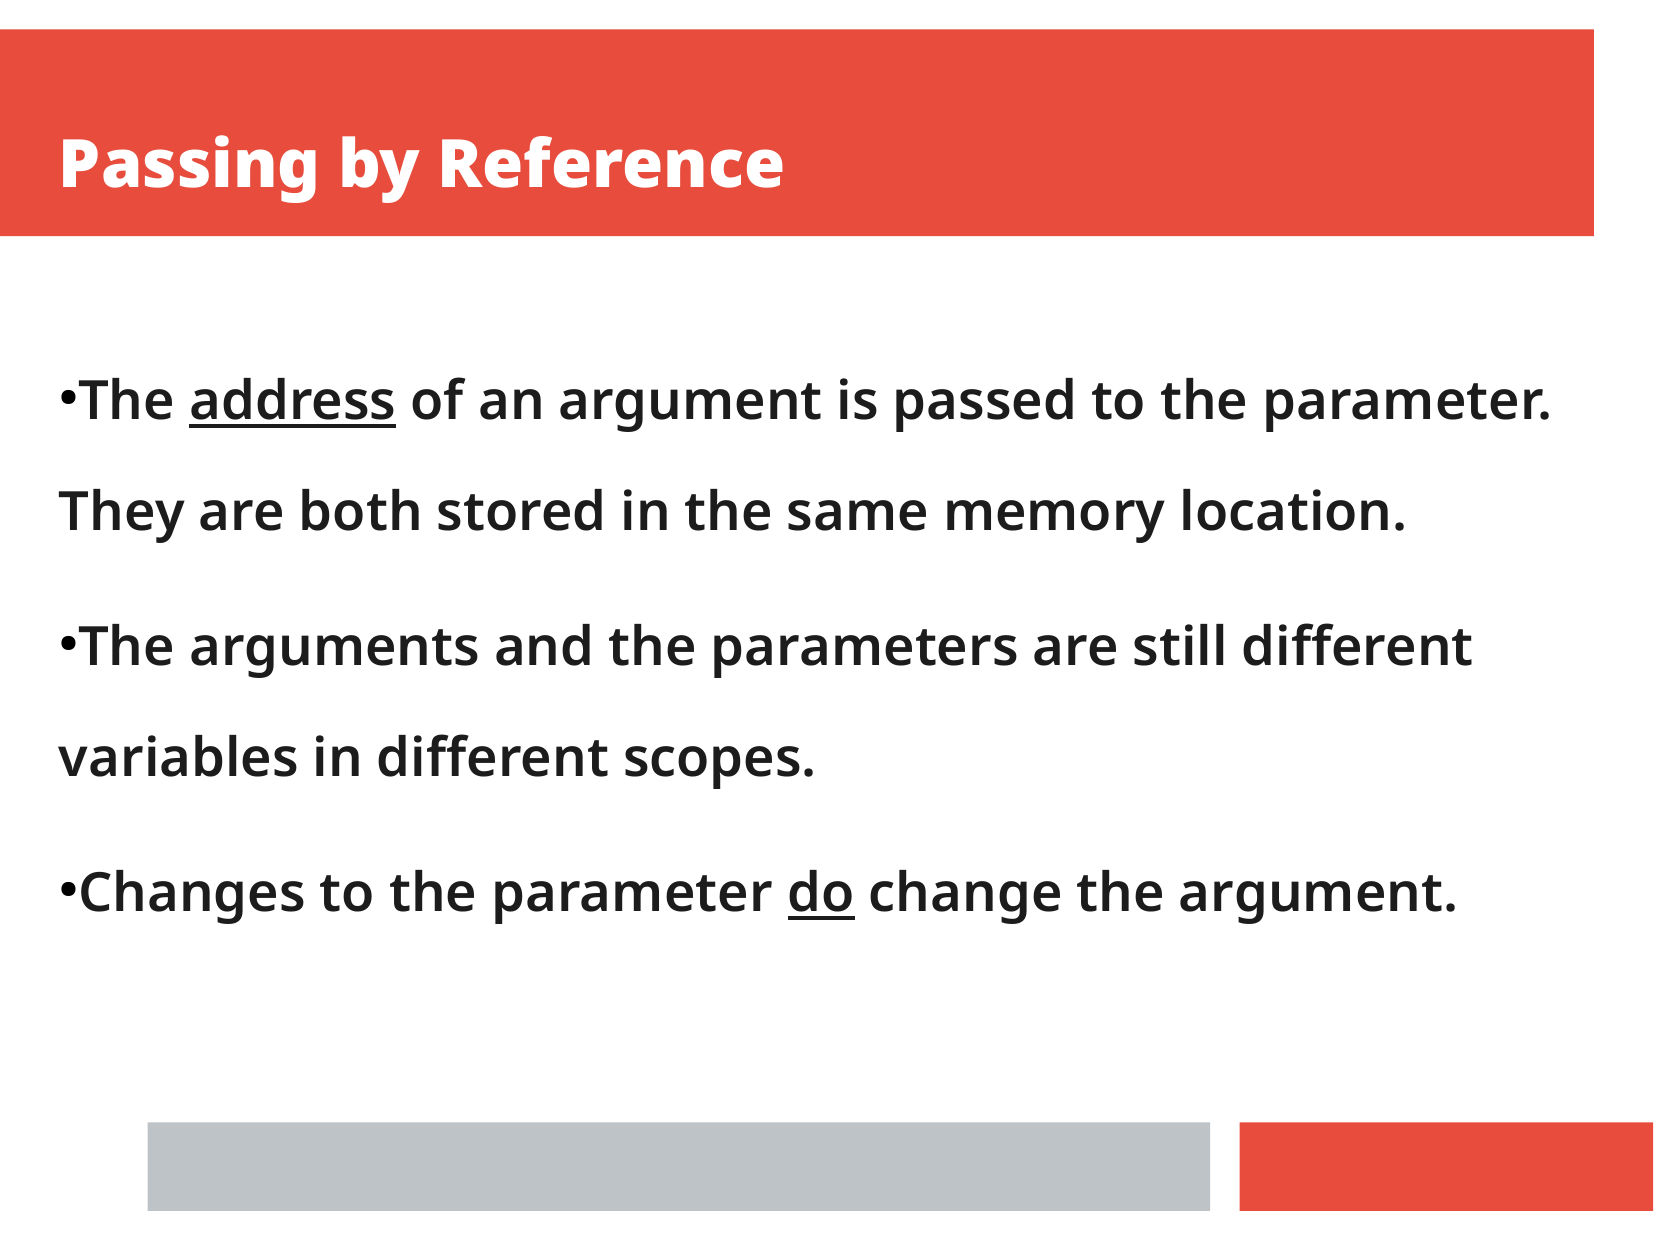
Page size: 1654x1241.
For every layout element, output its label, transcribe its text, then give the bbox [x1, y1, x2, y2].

list The address of an argument is passed to the parameter. They are both stored in the same memory location. The arguments and the parameters are still different variables in different scopes. Changes to the parameter do change the argument. [58, 324, 1565, 1093]
title Passing by Reference [58, 59, 1594, 207]
